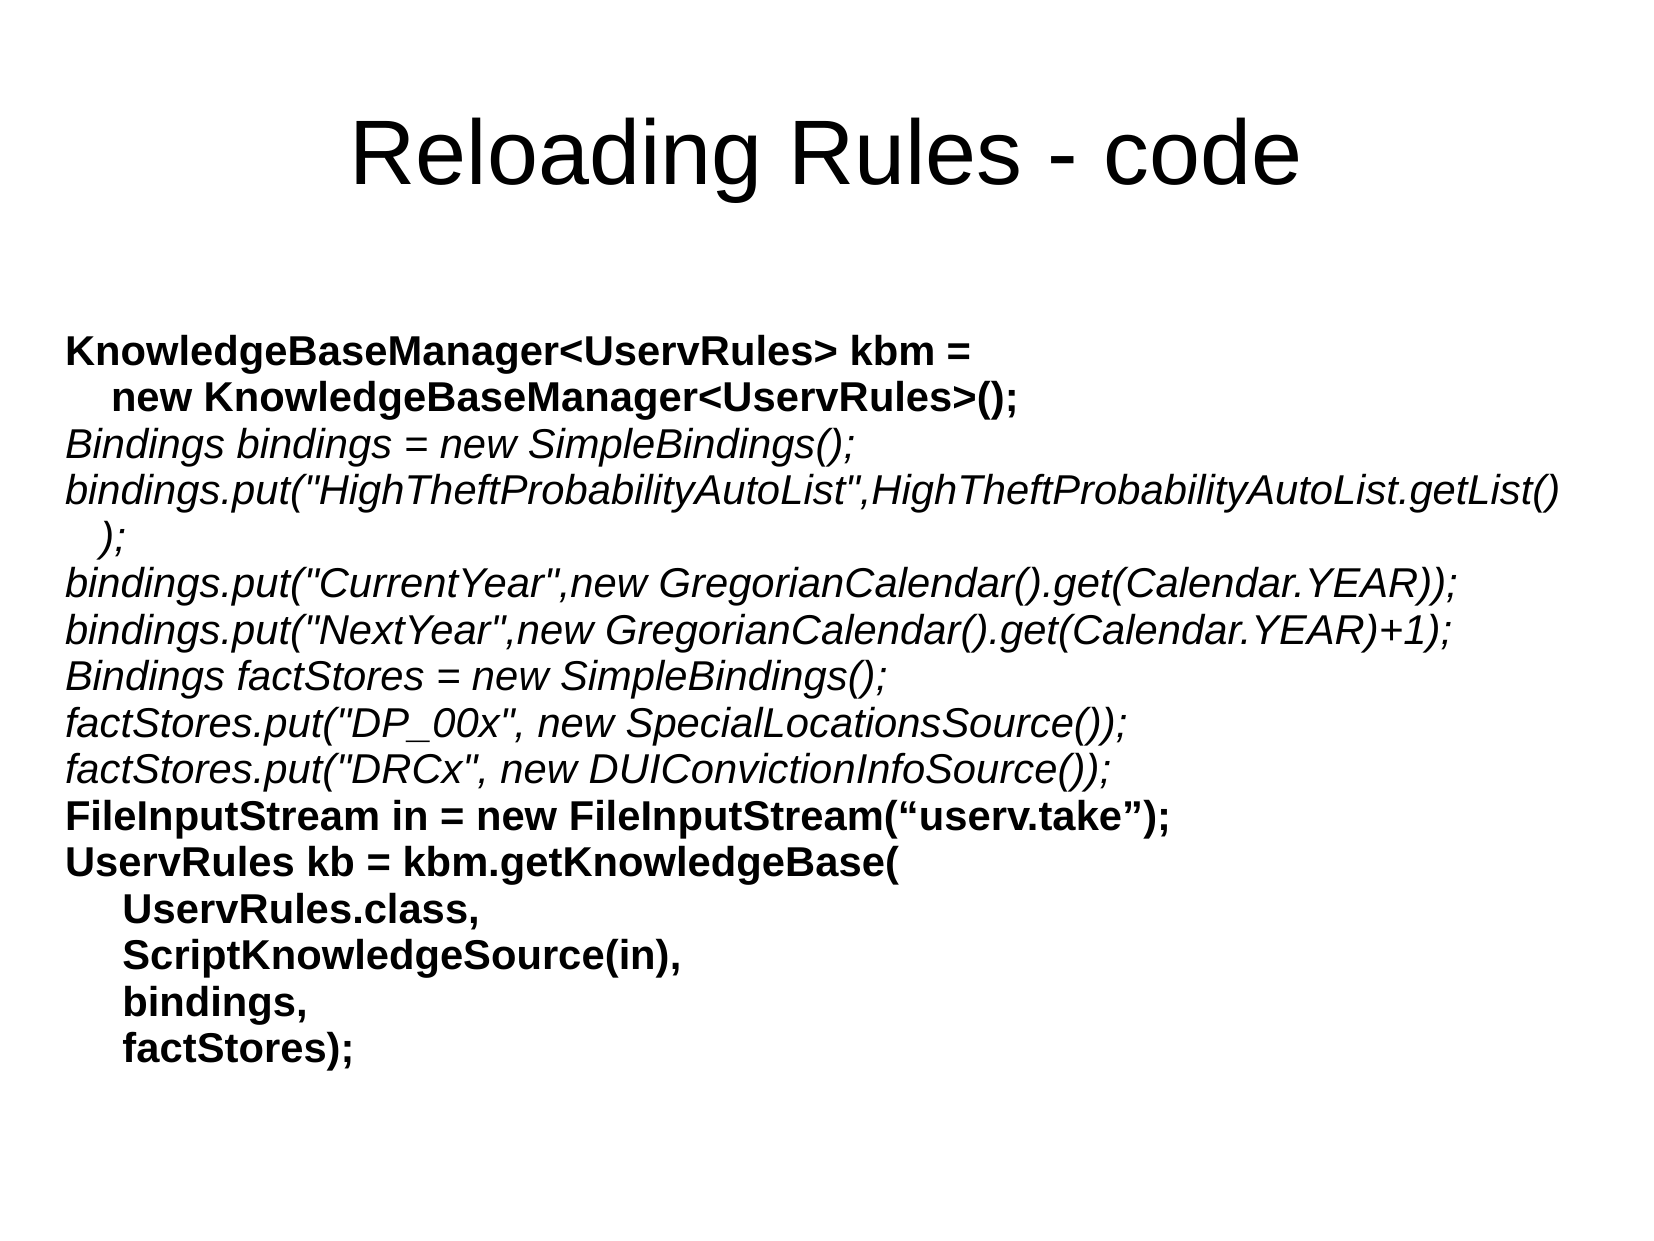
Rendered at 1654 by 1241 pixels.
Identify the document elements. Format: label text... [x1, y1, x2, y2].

subtitle KnowledgeBaseManager<UservRules> kbm = new KnowledgeBaseManager<UservRules>(); Bindings bindings = new SimpleBindings(); bindings.put("HighTheftProbabilityAutoList",HighTheftProbabilityAutoList.getList()); bindings.put("CurrentYear",new GregorianCalendar().get(Calendar.YEAR)); bindings.put("NextYear",new GregorianCalendar().get(Calendar.YEAR)+1); Bindings factStores = new SimpleBindings(); factStores.put("DP_00x", new SpecialLocationsSource()); factStores.put("DRCx", new DUIConvictionInfoSource()); FileInputStream in = new FileInputStream(“userv.take”); UservRules kb = kbm.getKnowledgeBase( UservRules.class, ScriptKnowledgeSource(in), bindings, factStores); [29, 199, 1571, 1200]
title Reloading Rules - code [82, 56, 1571, 199]
